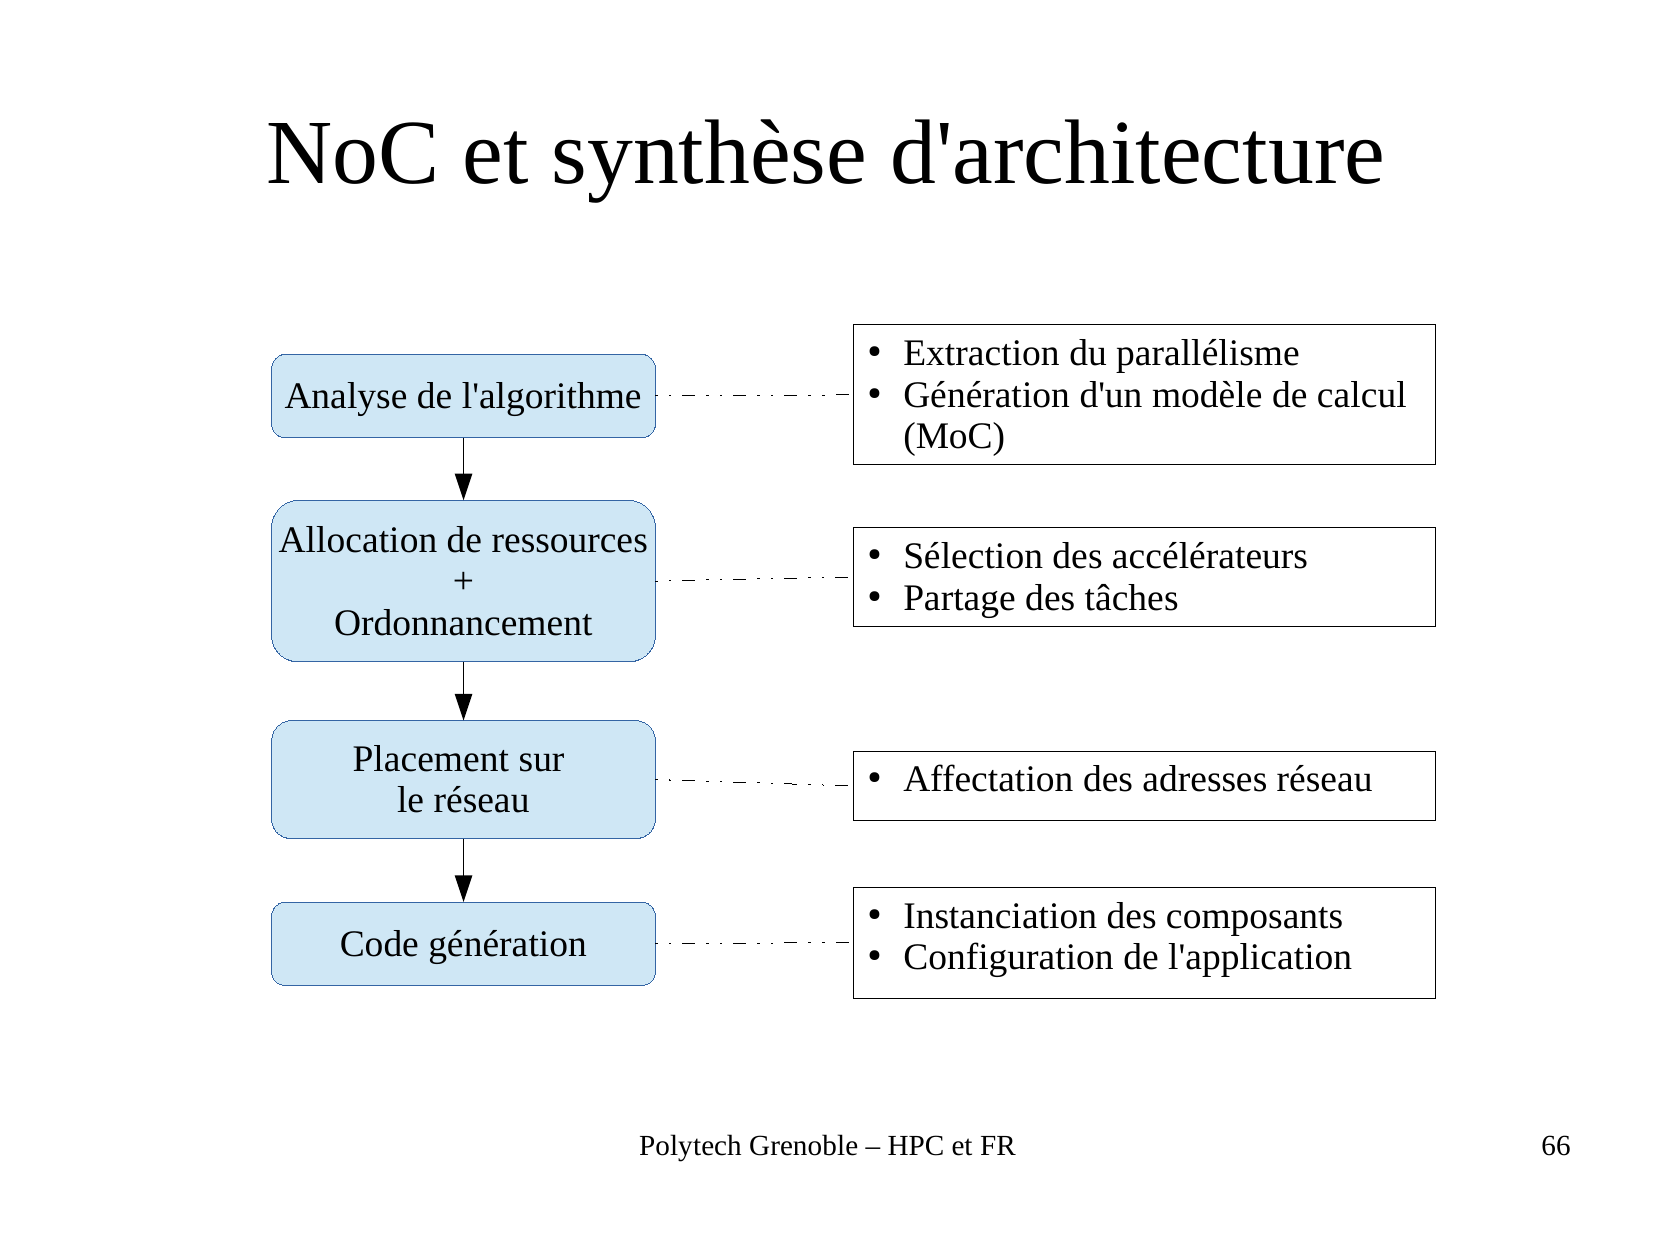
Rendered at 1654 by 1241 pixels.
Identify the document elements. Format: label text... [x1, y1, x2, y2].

text_box Extraction du parallélisme Génération d'un modèle de calcul (MoC) [853, 324, 1436, 465]
text_box Affectation des adresses réseau [853, 751, 1436, 821]
text_box Instanciation des composants Configuration de l'application [853, 887, 1436, 999]
text_box Placement sur le réseau [271, 720, 656, 839]
text_box Allocation de ressources + Ordonnancement [271, 500, 656, 662]
text_box Code génération [271, 902, 656, 986]
text_box Analyse de l'algorithme [271, 354, 656, 438]
title NoC et synthèse d'architecture [82, 49, 1571, 257]
text_box Sélection des accélérateurs Partage des tâches [853, 527, 1436, 627]
